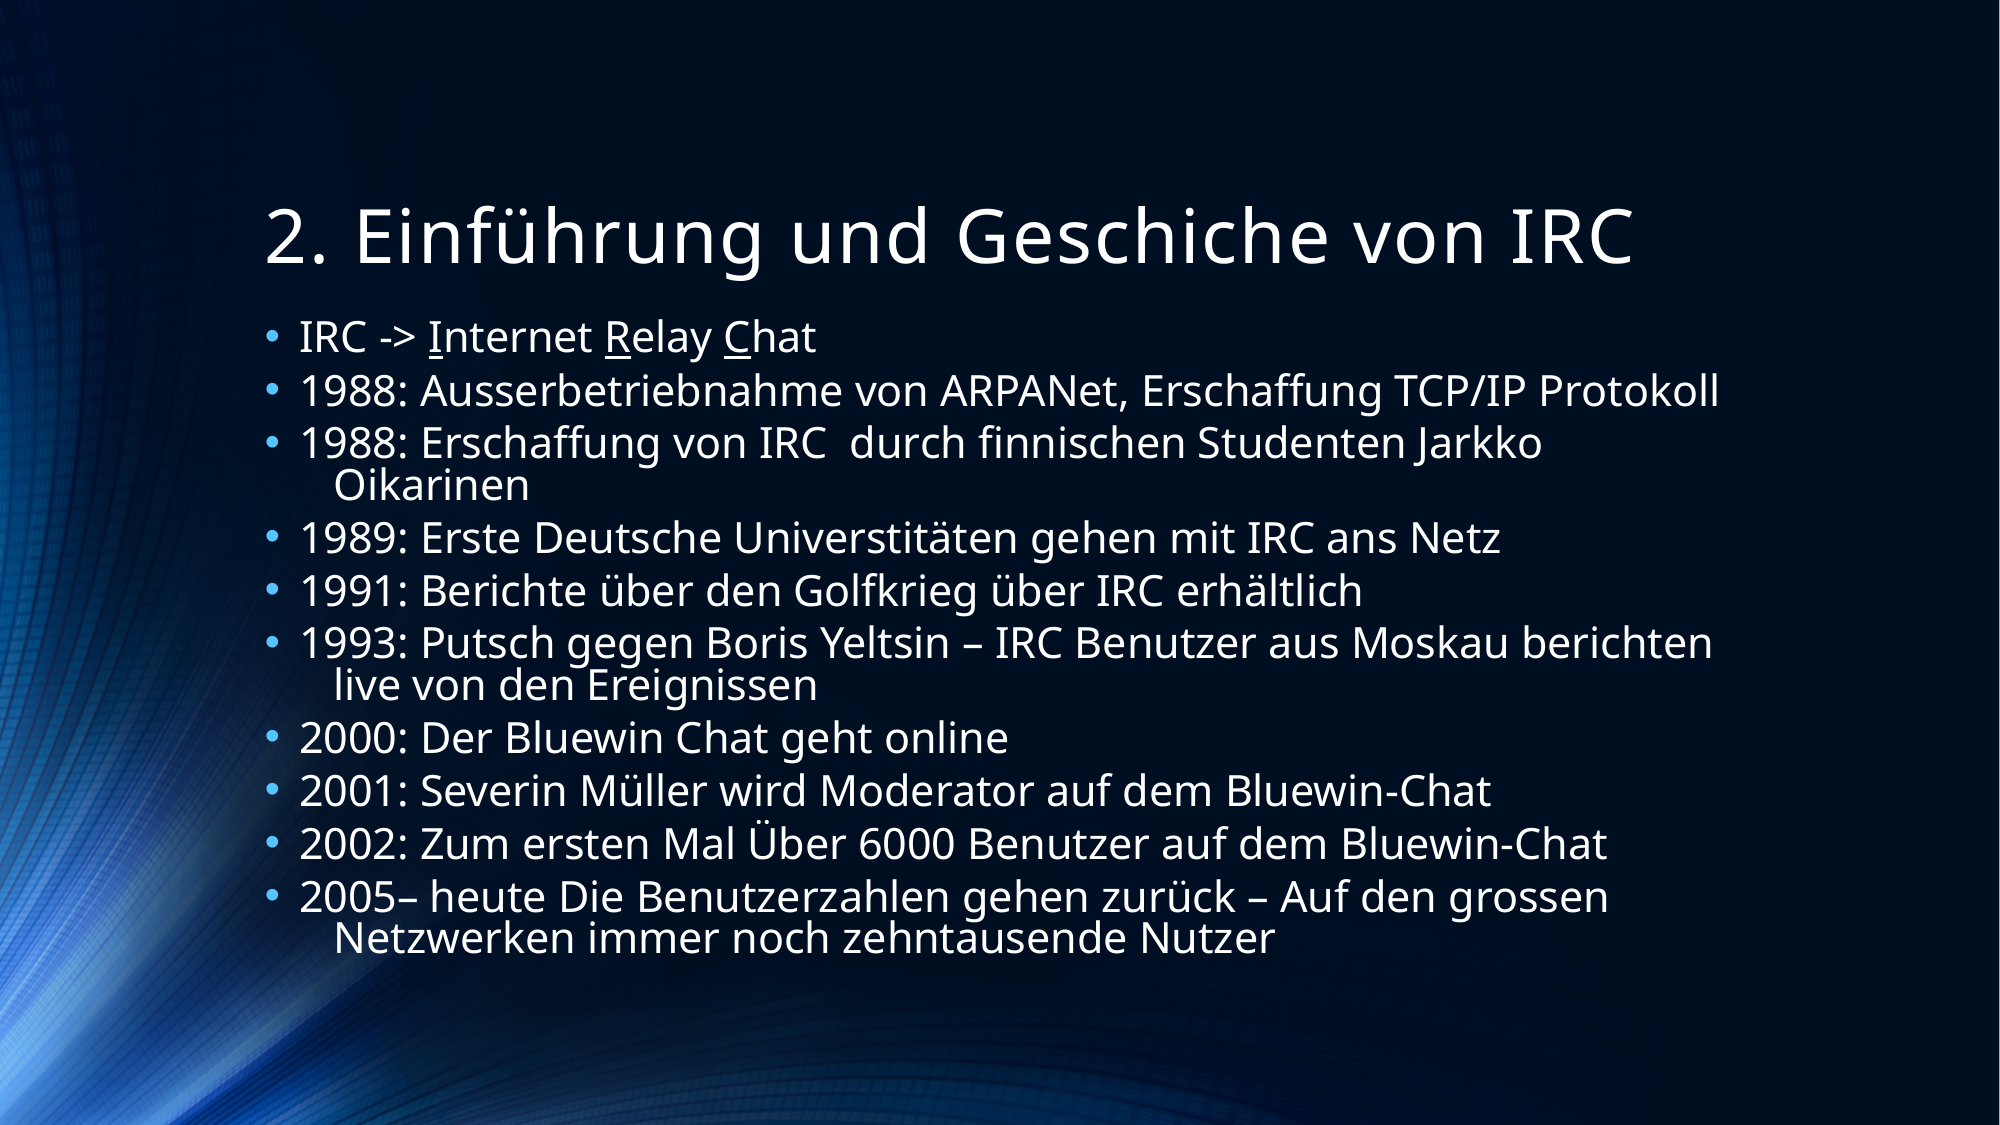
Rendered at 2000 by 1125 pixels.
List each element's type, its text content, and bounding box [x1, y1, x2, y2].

picture [0, 0, 2000, 1125]
list IRC -> Internet Relay Chat 1988: Ausserbetriebnahme von ARPANet, Erschaffung TCP/IP Protokoll 1988: Erschaffung von IRC durch finnischen Studenten Jarkko Oikarinen 1989: Erste Deutsche Universtitäten gehen mit IRC ans Netz 1991: Berichte über den Golfkrieg über IRC erhältlich 1993: Putsch gegen Boris Yeltsin – IRC Benutzer aus Moskau berichten live von den Ereignissen 2000: Der Bluewin Chat geht online 2001: Severin Müller wird Moderator auf dem Bluewin-Chat 2002: Zum ersten Mal Über 6000 Benutzer auf dem Bluewin-Chat 2005– heute Die Benutzerzahlen gehen zurück – Auf den grossen Netzwerken immer noch zehntausende Nutzer [249, 312, 1749, 988]
title 2. Einführung und Geschiche von IRC [249, 62, 1750, 288]
